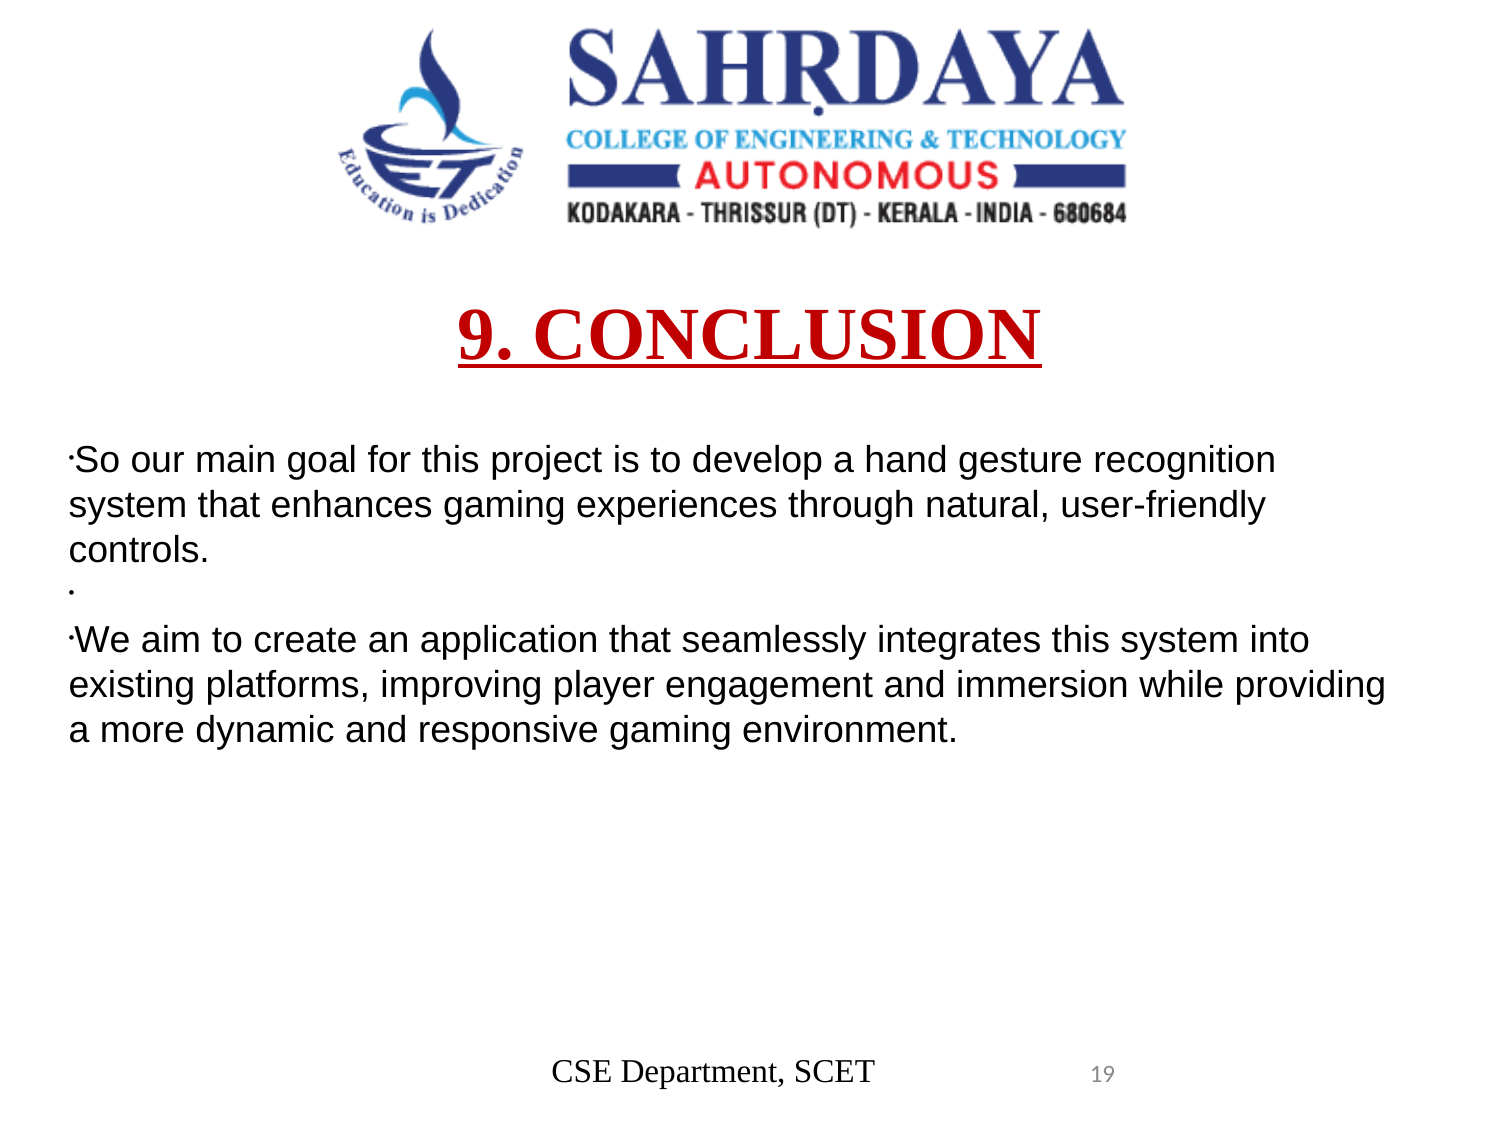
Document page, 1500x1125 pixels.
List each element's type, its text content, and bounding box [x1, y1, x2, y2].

text_box CSE Department, SCET [312, 1037, 1201, 1099]
text_box 9. CONCLUSION [74, 276, 1425, 357]
picture [284, 0, 1177, 265]
text_box 19 [1074, 1042, 1426, 1103]
text_box So our main goal for this project is to develop a hand gesture recognition system that enhances gaming experiences through natural, user-friendly controls. We aim to create an application that seamlessly integrates this system into existing platforms, improving player engagement and immersion while providing a more dynamic and responsive gaming environment. [53, 427, 1404, 935]
